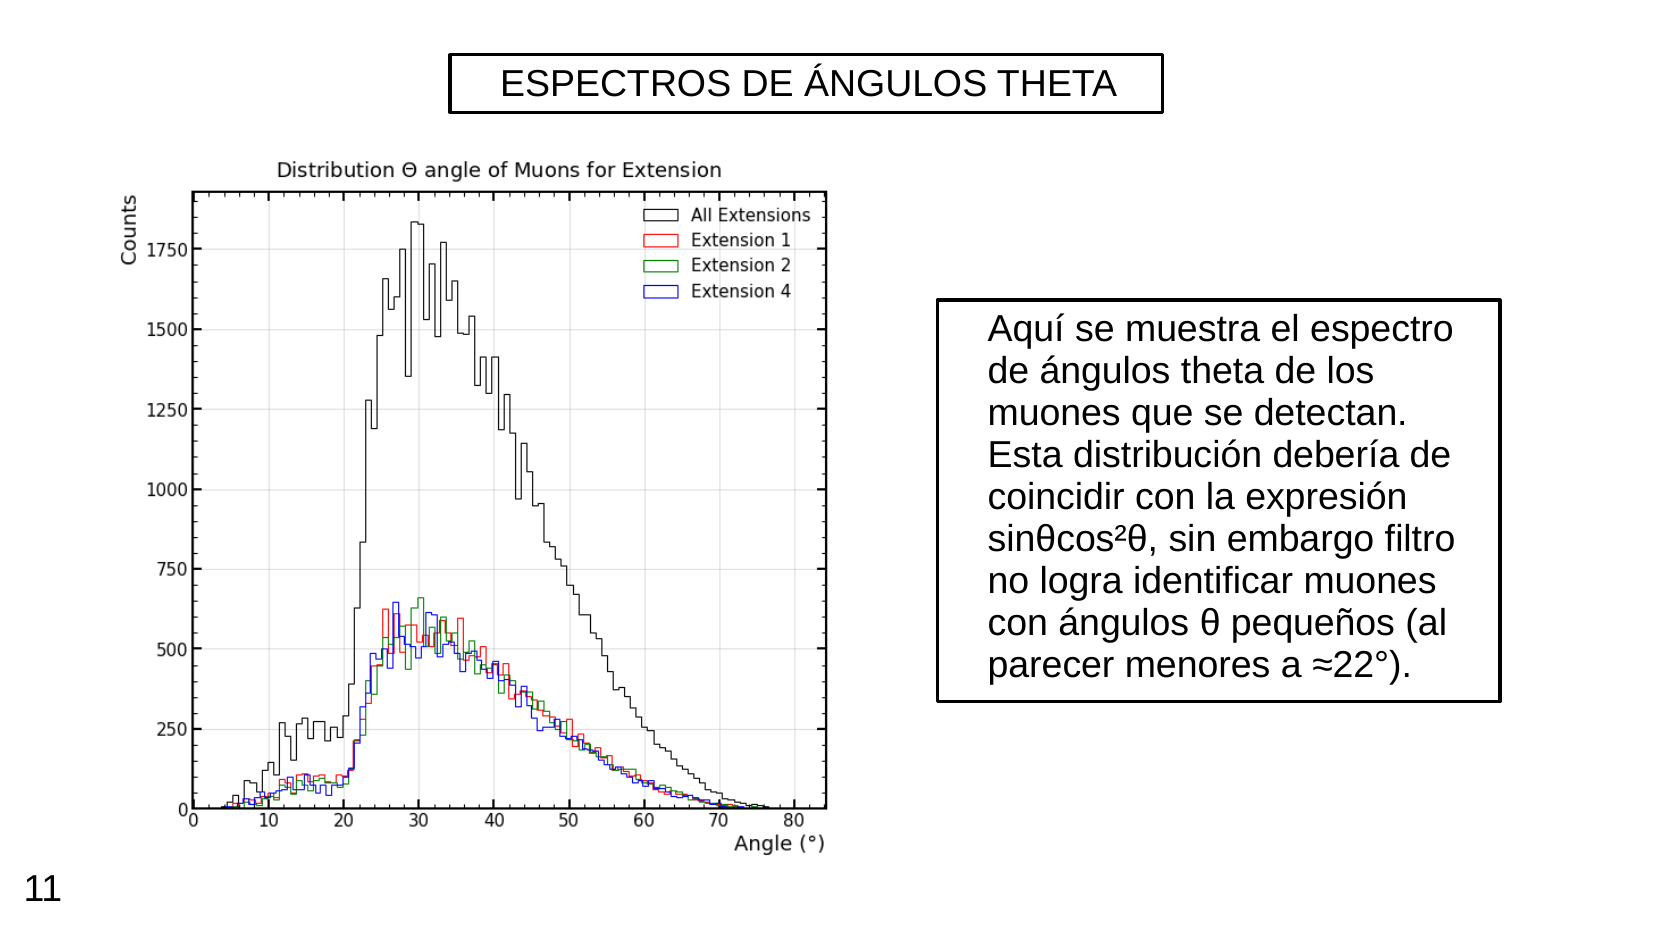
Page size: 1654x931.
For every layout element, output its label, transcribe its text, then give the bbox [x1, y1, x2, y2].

text_box ESPECTROS DE ÁNGULOS THETA [450, 54, 1163, 113]
picture [112, 151, 833, 863]
text_box Aquí se muestra el espectro de ángulos theta de los muones que se detectan. Esta distribución debería de coincidir con la expresión sinθcos²θ, sin embargo filtro no logra identificar muones con ángulos θ pequeños (al parecer menores a ≈22°). [937, 300, 1501, 702]
text_box <number> [8, 860, 638, 931]
